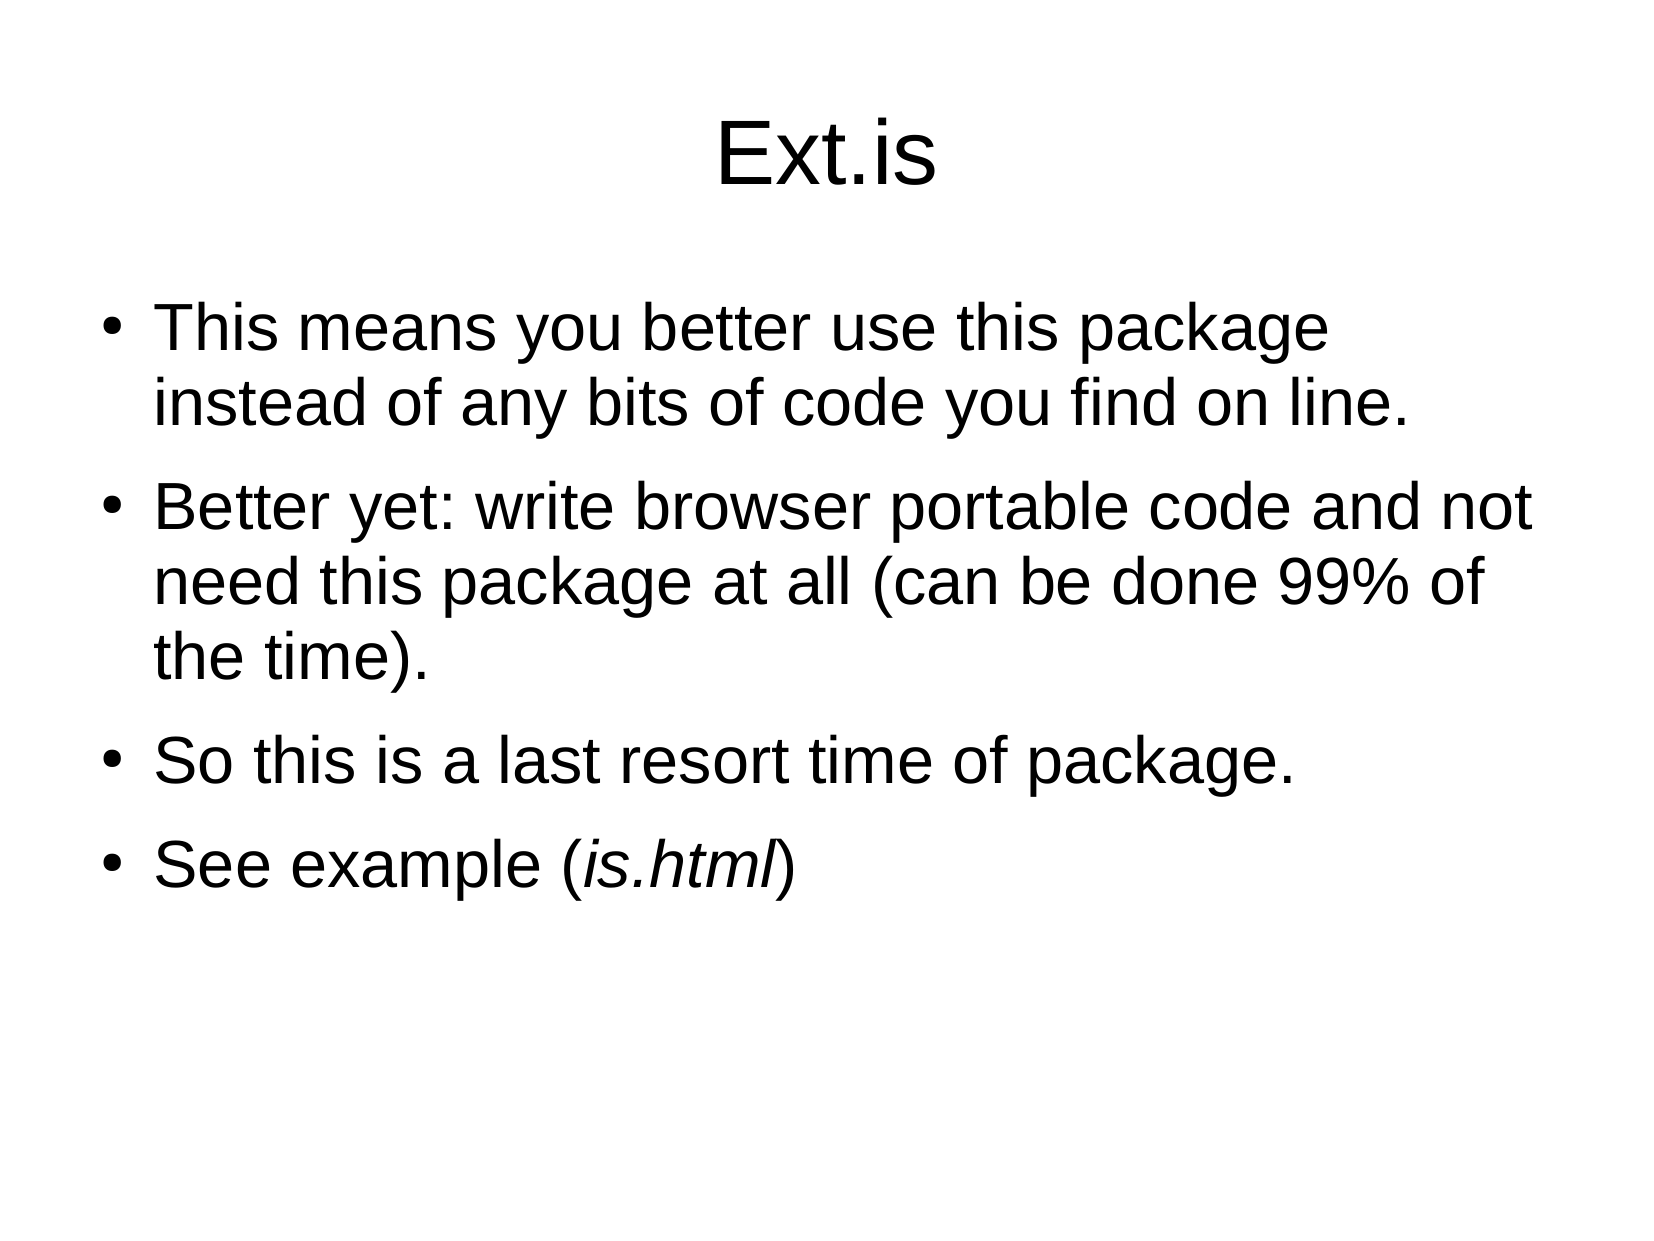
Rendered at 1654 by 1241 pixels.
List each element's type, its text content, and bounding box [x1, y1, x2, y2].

list This means you better use this package instead of any bits of code you find on line. Better yet: write browser portable code and not need this package at all (can be done 99% of the time). So this is a last resort time of package. See example (is.html) [82, 290, 1538, 1010]
title Ext.is [82, 49, 1571, 257]
